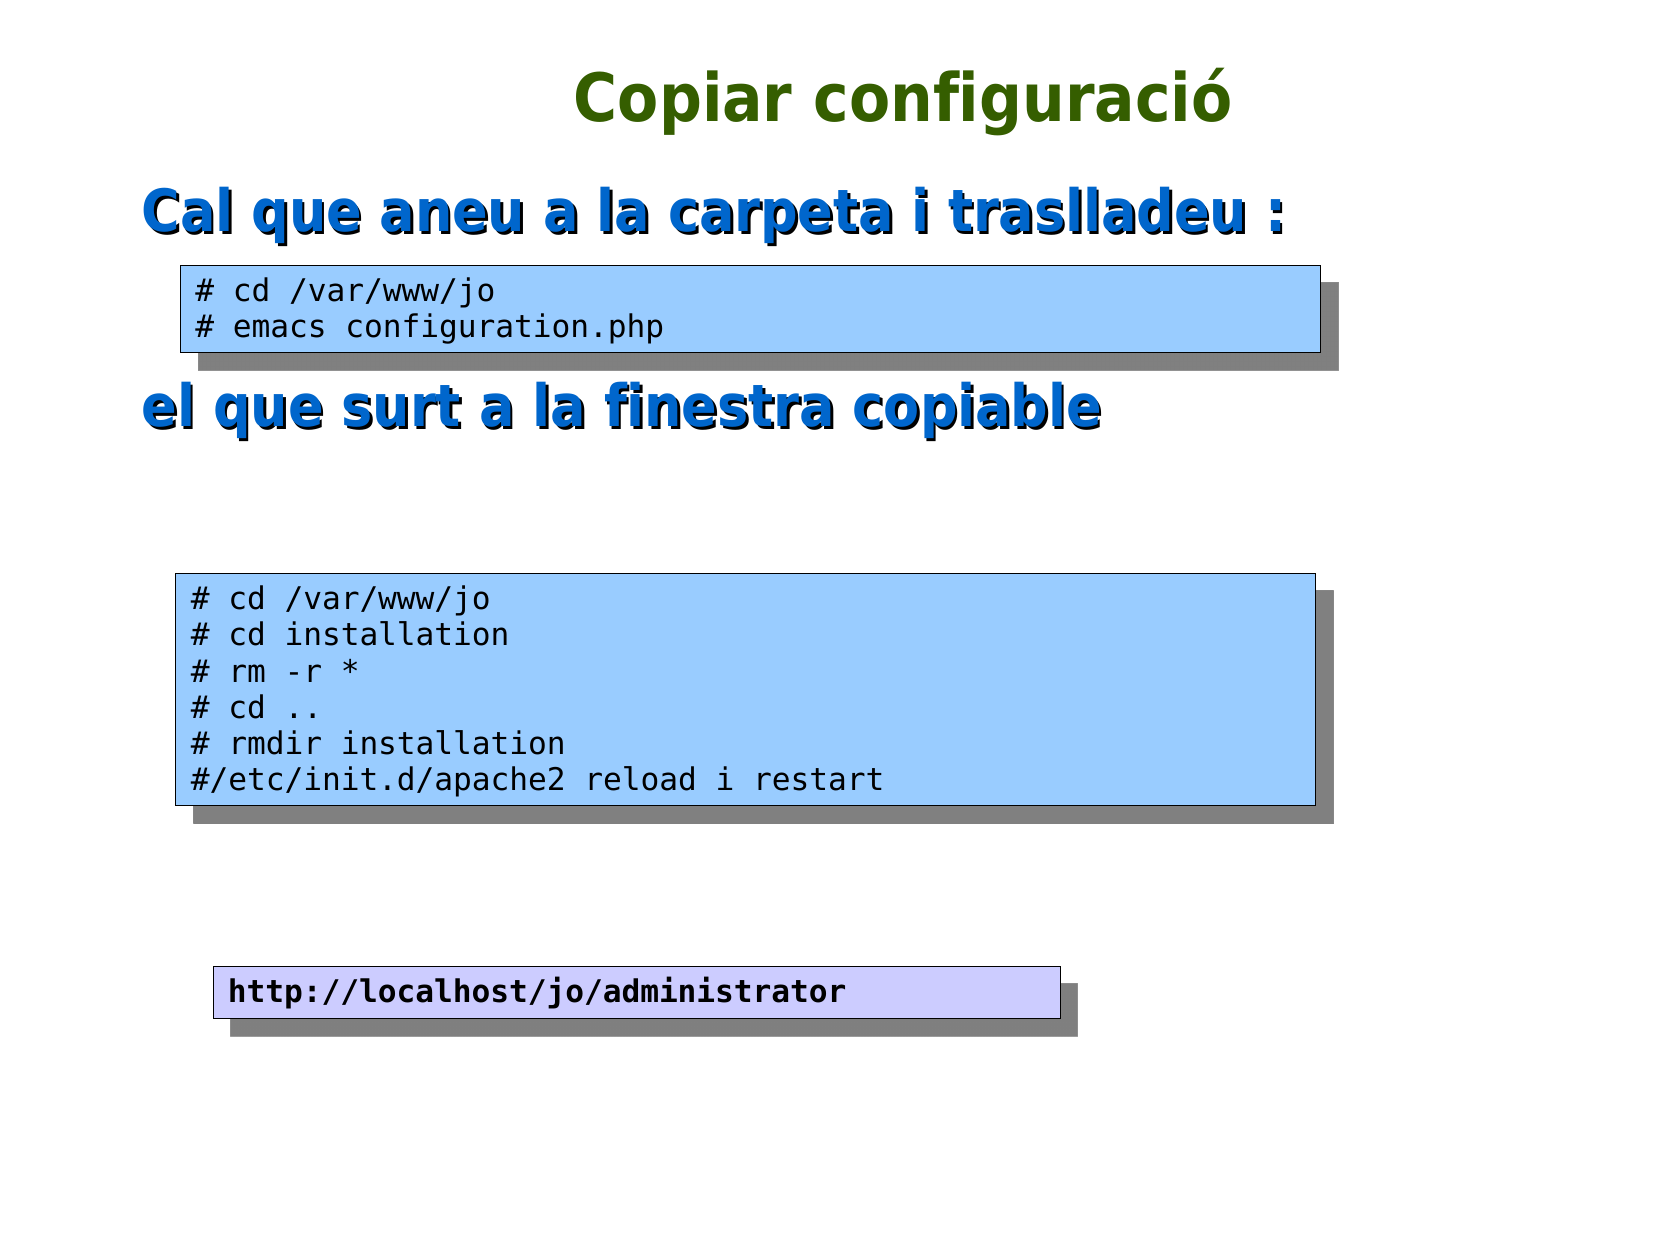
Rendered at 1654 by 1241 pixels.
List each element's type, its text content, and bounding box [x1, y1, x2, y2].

text_box # cd /var/www/jo # emacs configuration.php [180, 265, 1321, 353]
list Cal que aneu a la carpeta i traslladeu : el que surt a la finestra copiable [141, 177, 1630, 1013]
text_box http://localhost/jo/administrator [213, 966, 1061, 1019]
title Copiar configuració [159, 49, 1648, 148]
text_box # cd /var/www/jo # cd installation # rm -r * # cd .. # rmdir installation #/etc/init.d/apache2 reload i restart [175, 573, 1316, 806]
